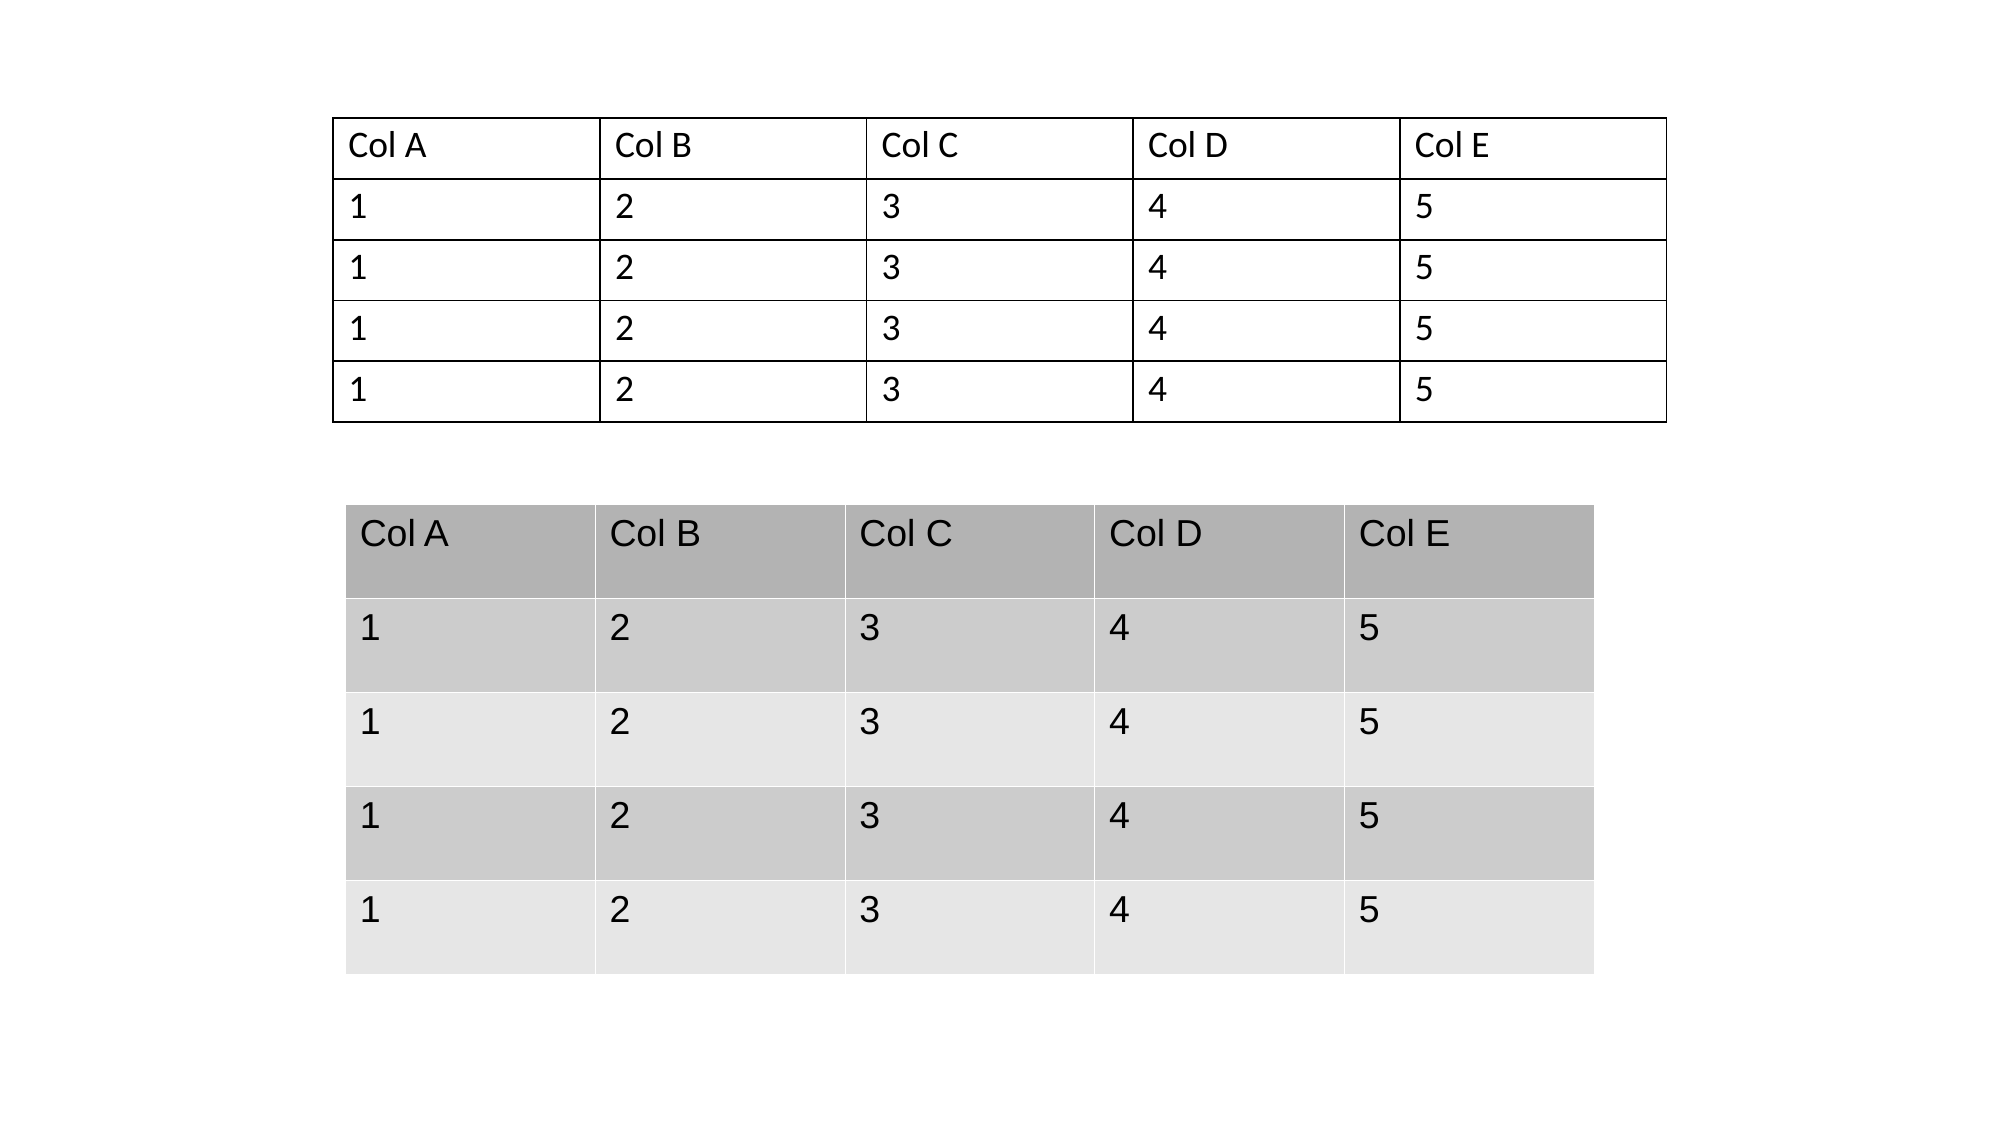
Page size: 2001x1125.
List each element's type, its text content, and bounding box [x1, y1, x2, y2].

table_cell 3 [867, 362, 1132, 421]
table_cell 2 [596, 787, 845, 880]
table_cell 3 [867, 301, 1132, 360]
table_cell 3 [846, 599, 1094, 692]
table_cell 1 [346, 693, 595, 786]
table_cell 2 [601, 301, 866, 360]
table_cell 4 [1134, 180, 1399, 239]
table_cell 4 [1134, 362, 1399, 421]
table_cell 5 [1401, 301, 1666, 360]
table_cell 5 [1345, 599, 1594, 692]
table_cell 1 [346, 599, 595, 692]
table_cell 1 [346, 881, 595, 974]
table_cell 2 [601, 362, 866, 421]
table_cell 5 [1345, 787, 1594, 880]
table_cell 5 [1345, 693, 1594, 786]
table_cell 4 [1134, 301, 1399, 360]
table_cell 2 [596, 693, 845, 786]
table_header Col D [1095, 505, 1344, 598]
table_cell 5 [1401, 241, 1666, 300]
table_cell 3 [846, 787, 1094, 880]
table_cell 4 [1095, 881, 1344, 974]
table_cell 4 [1095, 693, 1344, 786]
table_cell 3 [867, 241, 1132, 300]
table_header Col C [846, 505, 1094, 598]
table_header Col B [596, 505, 845, 598]
table_cell 1 [334, 362, 599, 421]
table_header Col E [1345, 505, 1594, 598]
table_cell 3 [846, 693, 1094, 786]
table_cell 2 [596, 881, 845, 974]
table_cell 5 [1401, 180, 1666, 239]
table_cell 4 [1095, 787, 1344, 880]
table_cell 4 [1134, 241, 1399, 300]
table_cell 1 [334, 241, 599, 300]
table_cell 2 [601, 241, 866, 300]
table_header Col A [334, 119, 599, 178]
table_header Col D [1134, 119, 1399, 178]
table_cell 1 [334, 180, 599, 239]
table_cell 5 [1345, 881, 1594, 974]
table_cell 3 [867, 180, 1132, 239]
table_cell 1 [334, 301, 599, 360]
table_cell 2 [596, 599, 845, 692]
table_header Col B [601, 119, 866, 178]
table_header Col C [867, 119, 1132, 178]
table_cell 5 [1401, 362, 1666, 421]
table_header Col A [346, 505, 595, 598]
table_cell 3 [846, 881, 1094, 974]
table_header Col E [1401, 119, 1666, 178]
table_cell 2 [601, 180, 866, 239]
table_cell 1 [346, 787, 595, 880]
table_cell 4 [1095, 599, 1344, 692]
